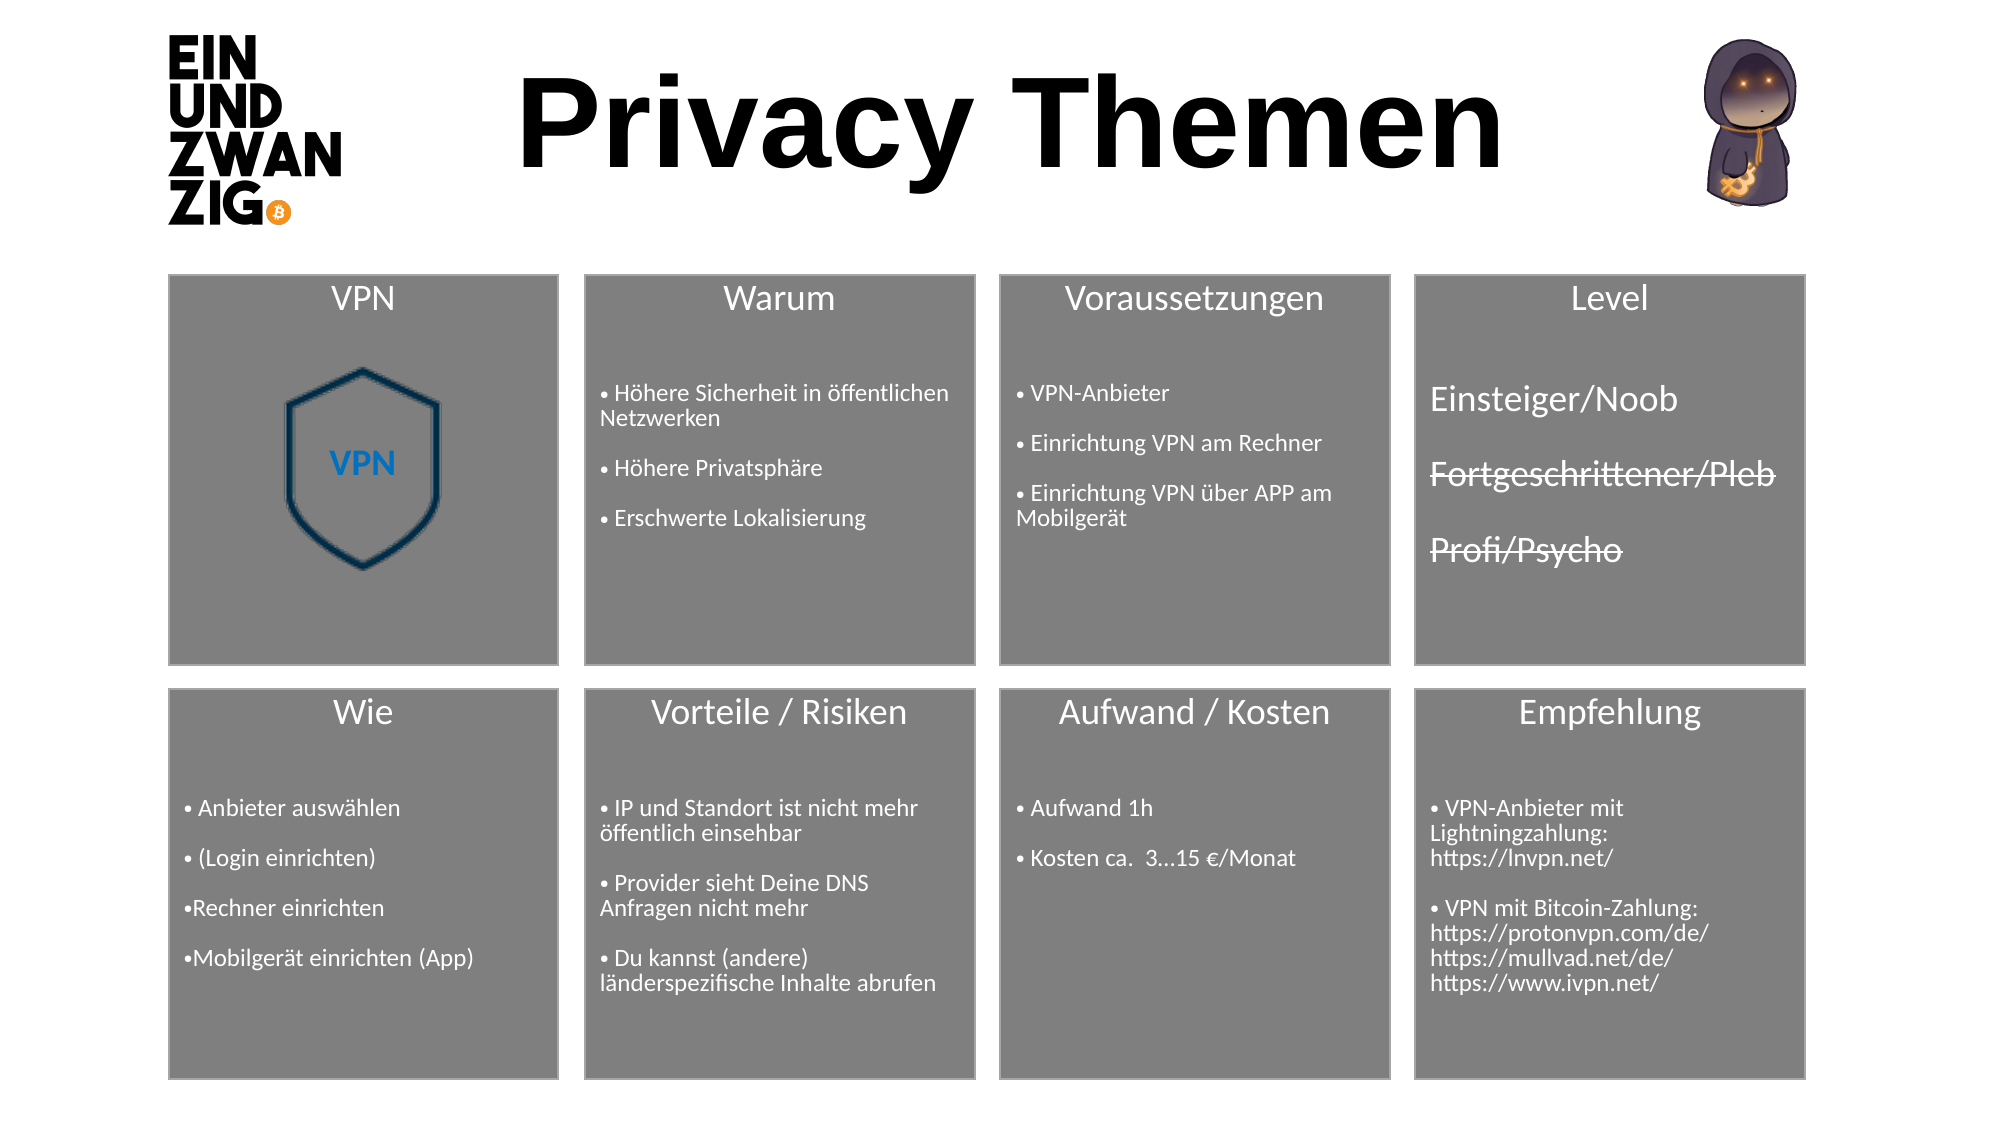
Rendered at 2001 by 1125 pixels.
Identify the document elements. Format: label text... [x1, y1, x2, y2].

picture [241, 347, 486, 592]
text_box VPN-Anbieter Einrichtung VPN am Rechner Einrichtung VPN über APP am Mobilgerät [1001, 375, 1391, 665]
text_box IP und Standort ist nicht mehr öffentlich einsehbar Provider sieht Deine DNS Anfragen nicht mehr Du kannst (andere) länderspezifische Inhalte abrufen [585, 790, 975, 1079]
picture [168, 35, 358, 225]
text_box VPN-Anbieter mit Lightningzahlung: https://lnvpn.net/ VPN mit Bitcoin-Zahlung: https://protonvpn.com/de/ https://mullvad.net/de/ https://www.ivpn.net/ [1415, 790, 1805, 1079]
text_box VPN [169, 275, 558, 665]
text_box Einsteiger/Noob Fortgeschrittener/Pleb Profi/Psycho [1415, 375, 1805, 665]
text_box Aufwand 1h Kosten ca. 3…15 €/Monat [1001, 790, 1391, 1079]
picture [1607, 0, 1887, 260]
text_box VPN [314, 439, 433, 501]
text_box Höhere Sicherheit in öffentlichen Netzwerken Höhere Privatsphäre Erschwerte Lokalisierung [585, 375, 975, 665]
text_box Anbieter auswählen (Login einrichten) Rechner einrichten Mobilgerät einrichten (App) [169, 790, 558, 1079]
